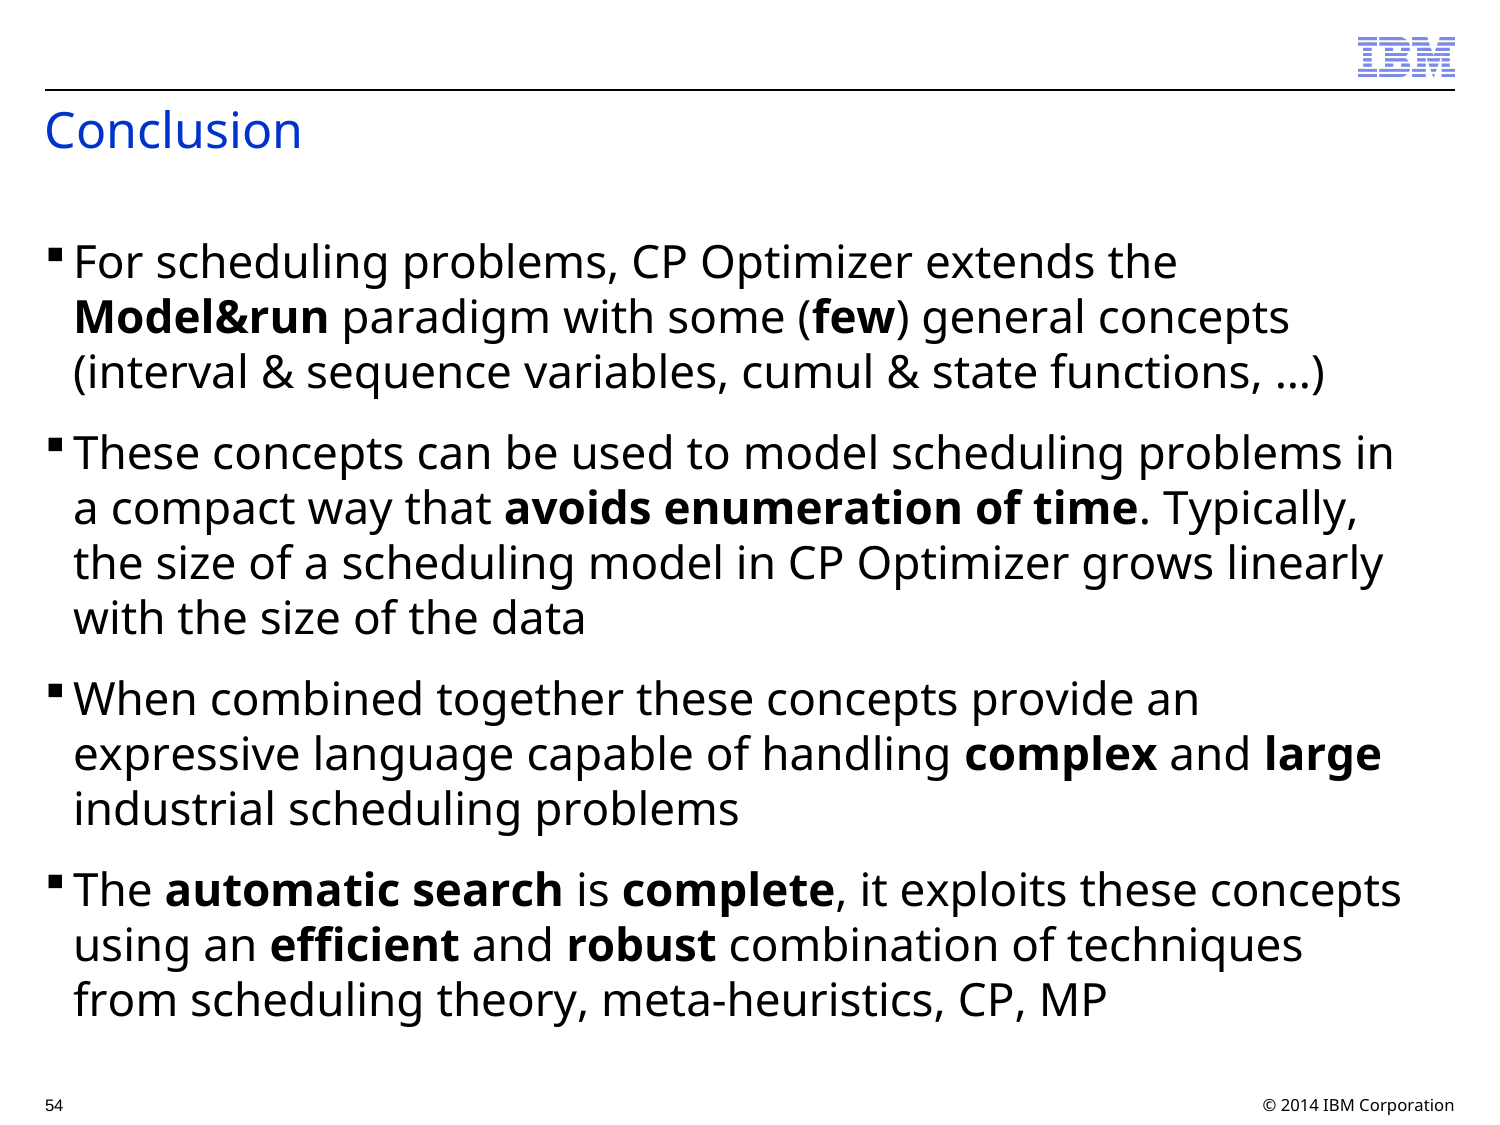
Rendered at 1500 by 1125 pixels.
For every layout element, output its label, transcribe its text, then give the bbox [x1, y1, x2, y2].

title Conclusion [29, 97, 1500, 203]
picture [1358, 37, 1455, 77]
list For scheduling problems, CP Optimizer extends the Model&run paradigm with some (few) general concepts (interval & sequence variables, cumul & state functions, …) These concepts can be used to model scheduling problems in a compact way that avoids enumeration of time. Typically, the size of a scheduling model in CP Optimizer grows linearly with the size of the data When combined together these concepts provide an expressive language capable of handling complex and large industrial scheduling problems The automatic search is complete, it exploits these concepts using an efficient and robust combination of techniques from scheduling theory, meta-heuristics, CP, MP [30, 224, 1426, 1115]
